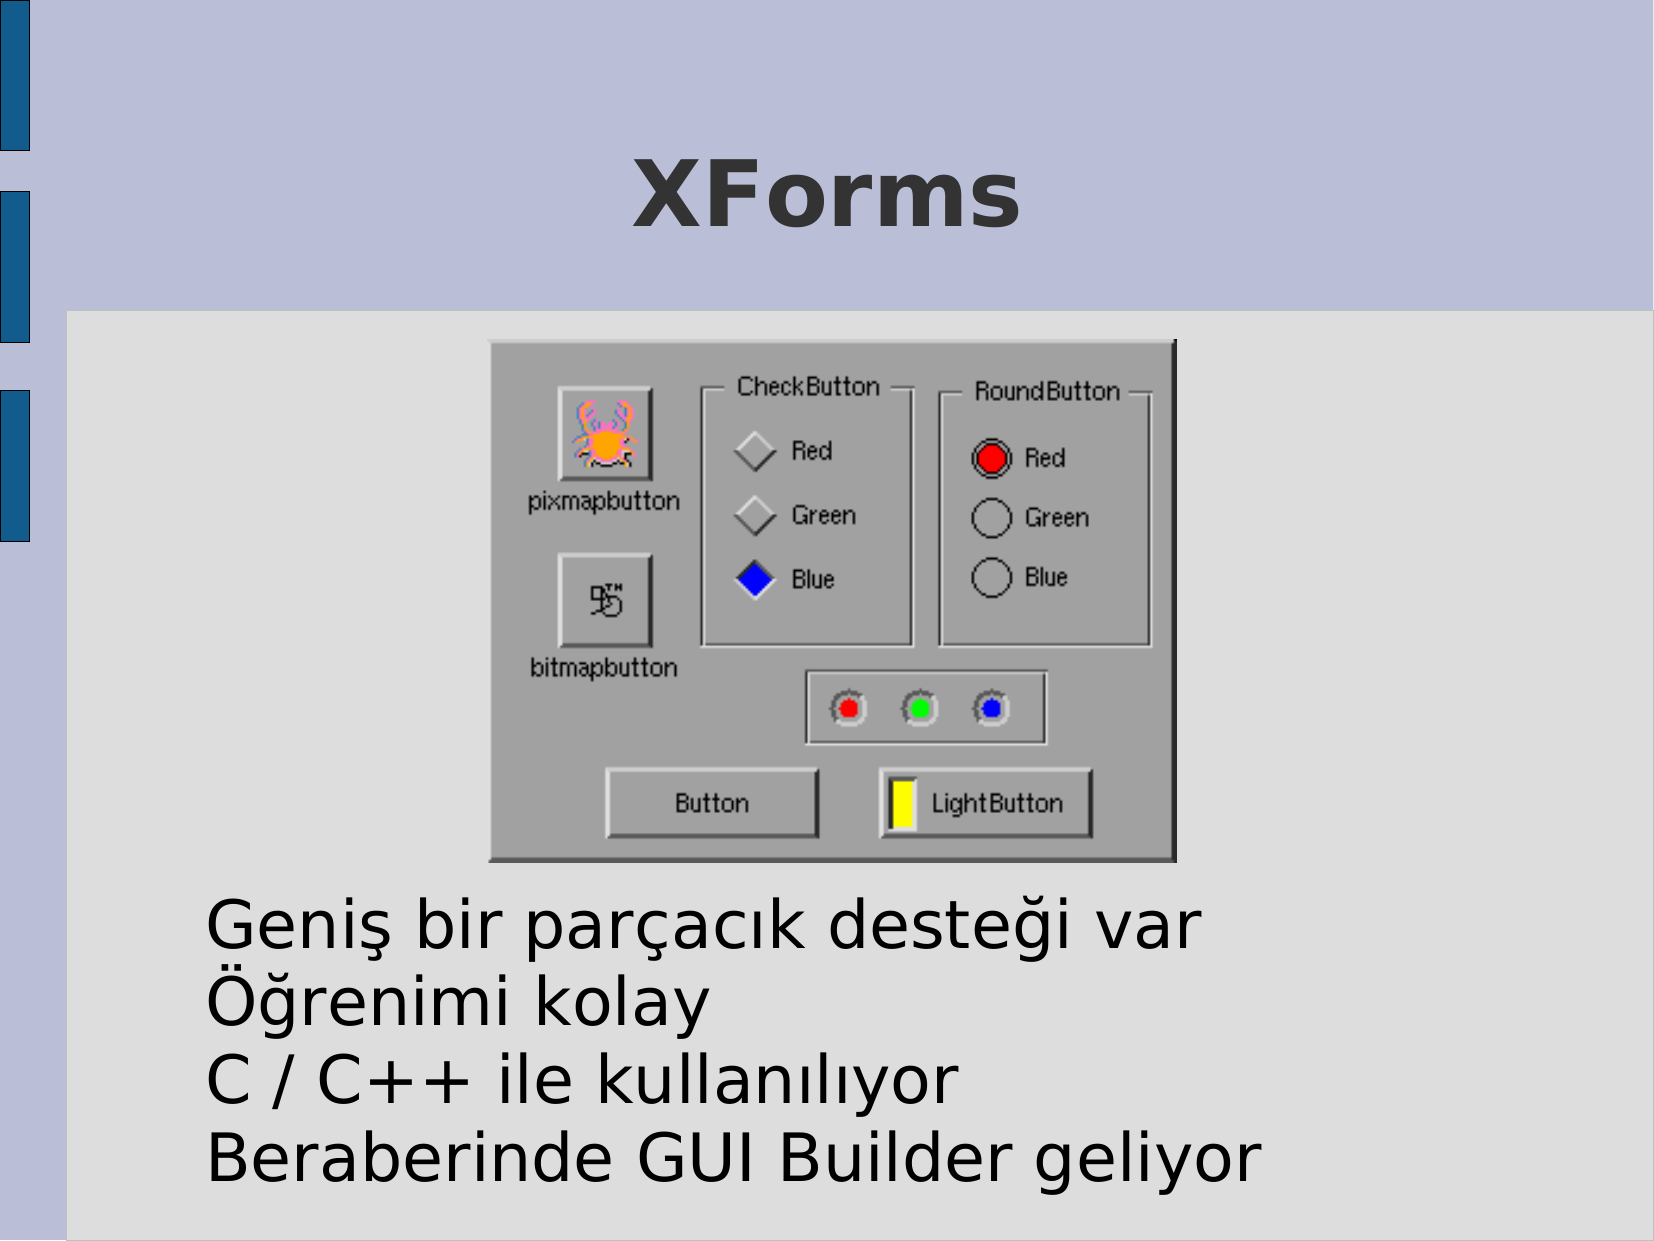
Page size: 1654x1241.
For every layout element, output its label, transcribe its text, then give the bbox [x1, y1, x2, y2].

list Geniş bir parçacık desteği var Öğrenimi kolay C / C++ ile kullanılıyor Beraberinde GUI Builder geliyor [187, 886, 1538, 1198]
picture [487, 339, 1177, 863]
title XForms [121, 91, 1534, 299]
